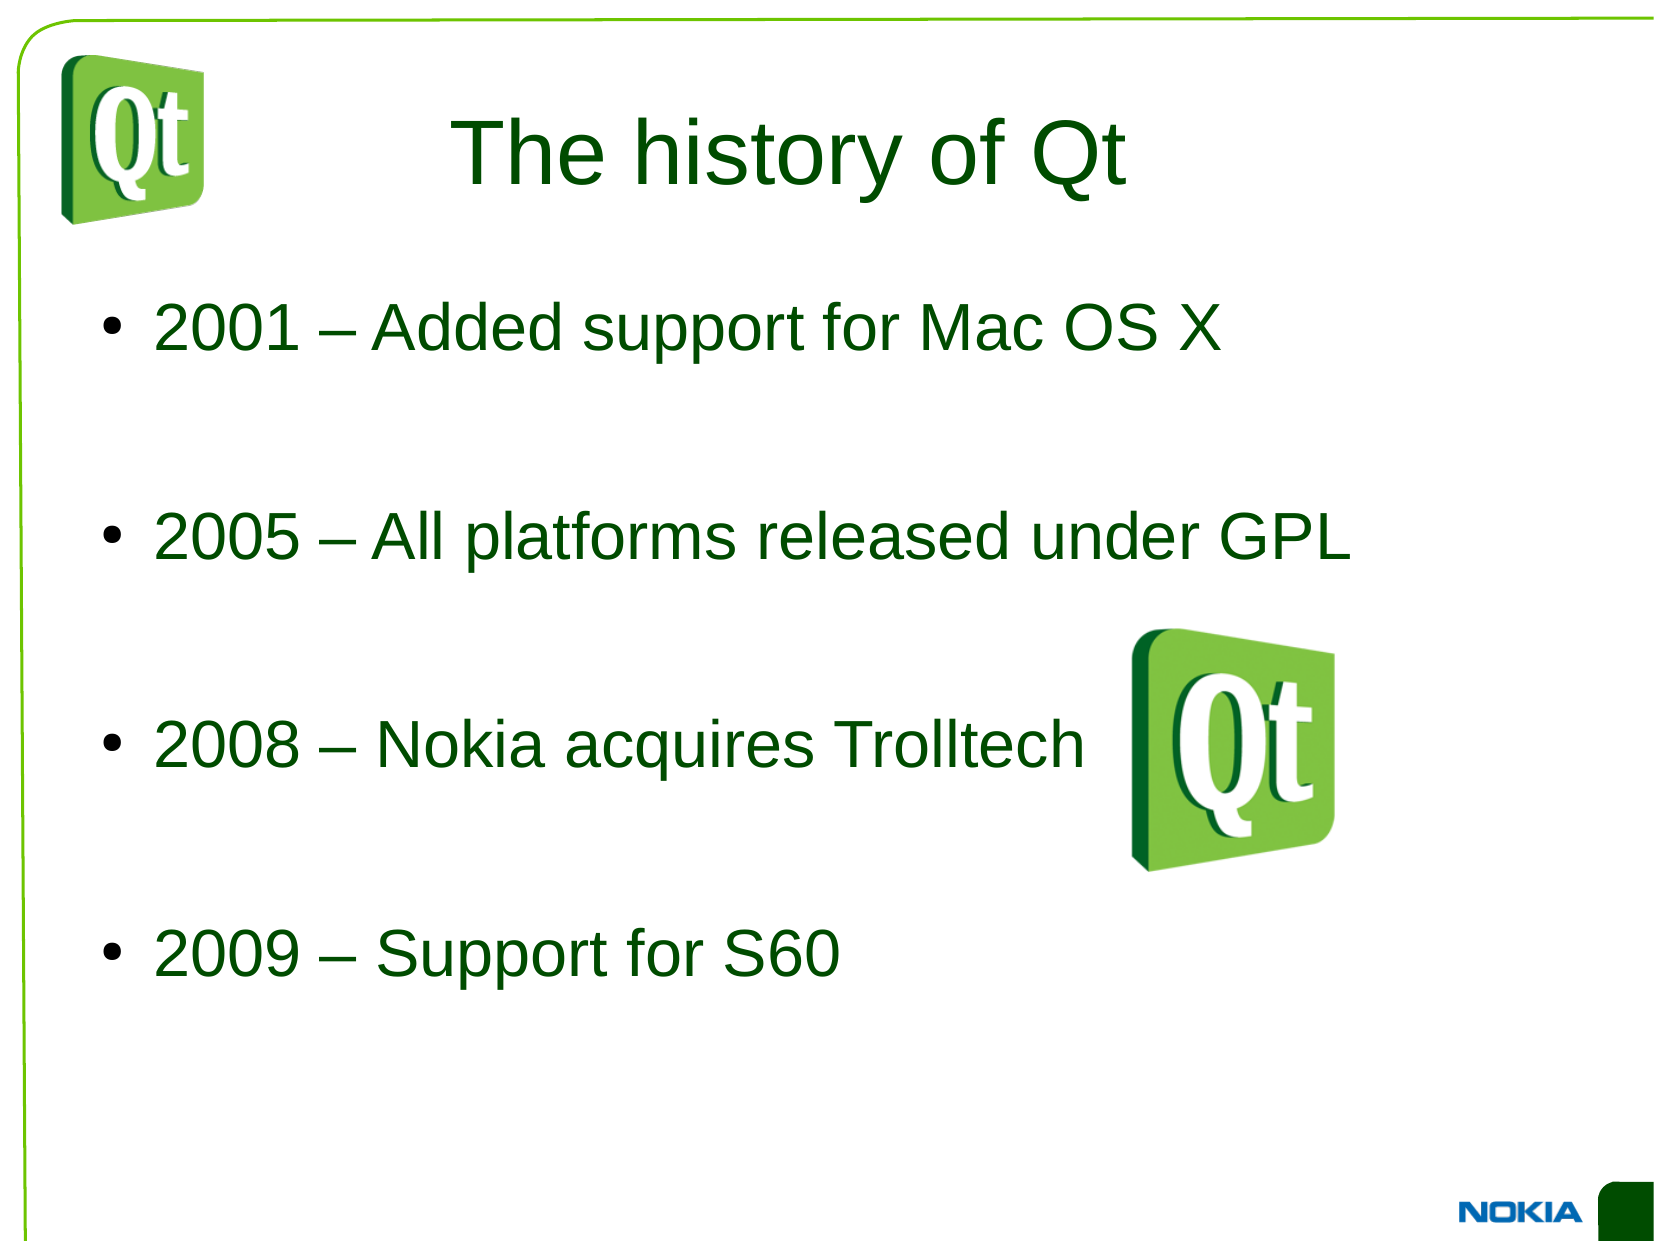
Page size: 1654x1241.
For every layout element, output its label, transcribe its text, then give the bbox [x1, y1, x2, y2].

list 2001 – Added support for Mac OS X 2005 – All platforms released under GPL 2008 – Nokia acquires Trolltech 2009 – Support for S60 [82, 290, 1571, 1094]
picture [61, 55, 204, 225]
picture [1122, 620, 1418, 916]
picture [1459, 1201, 1583, 1223]
title The history of Qt [251, 49, 1327, 257]
